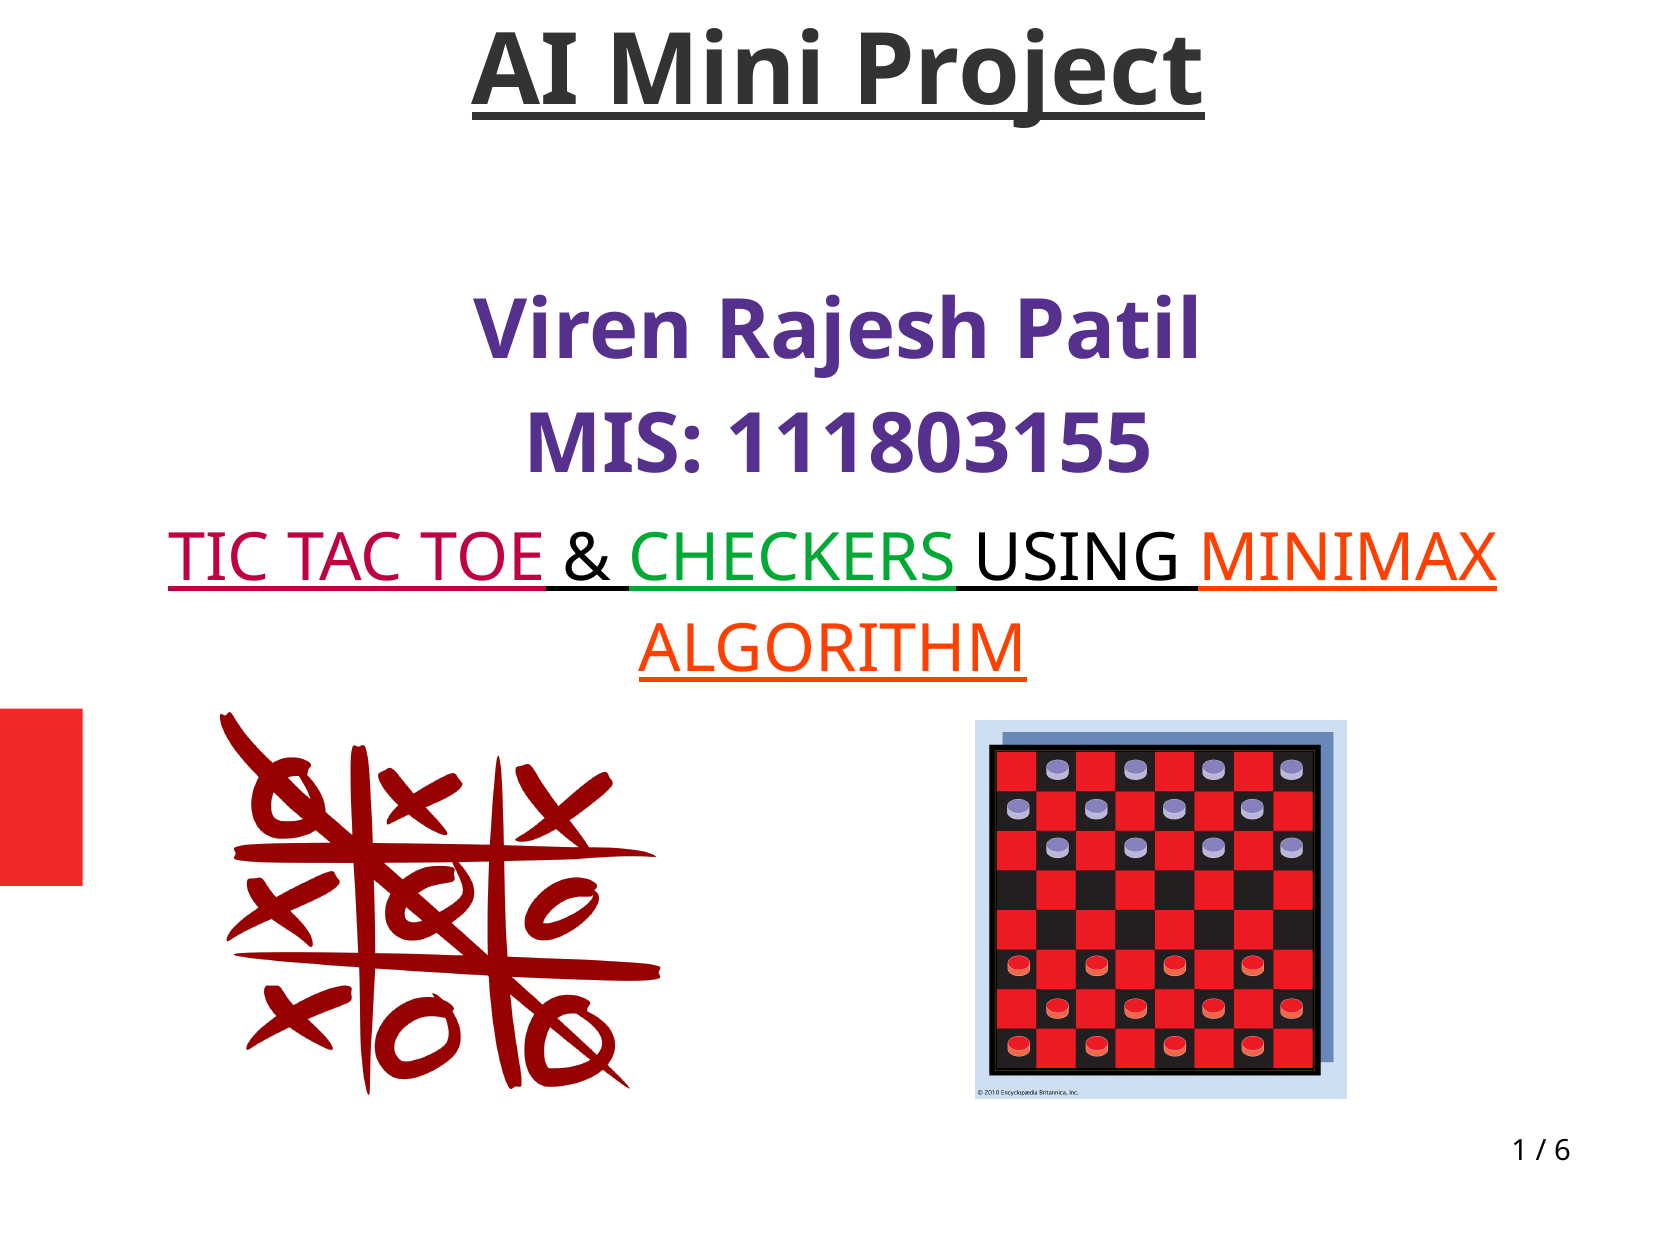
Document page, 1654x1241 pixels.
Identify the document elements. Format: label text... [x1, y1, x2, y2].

picture [975, 720, 1347, 1099]
subtitle TIC TAC TOE & CHECKERS USING MINIMAX ALGORITHM [129, 519, 1536, 681]
picture [216, 708, 662, 1105]
title AI Mini Project Viren Rajesh Patil MIS: 111803155 [236, 33, 1441, 461]
